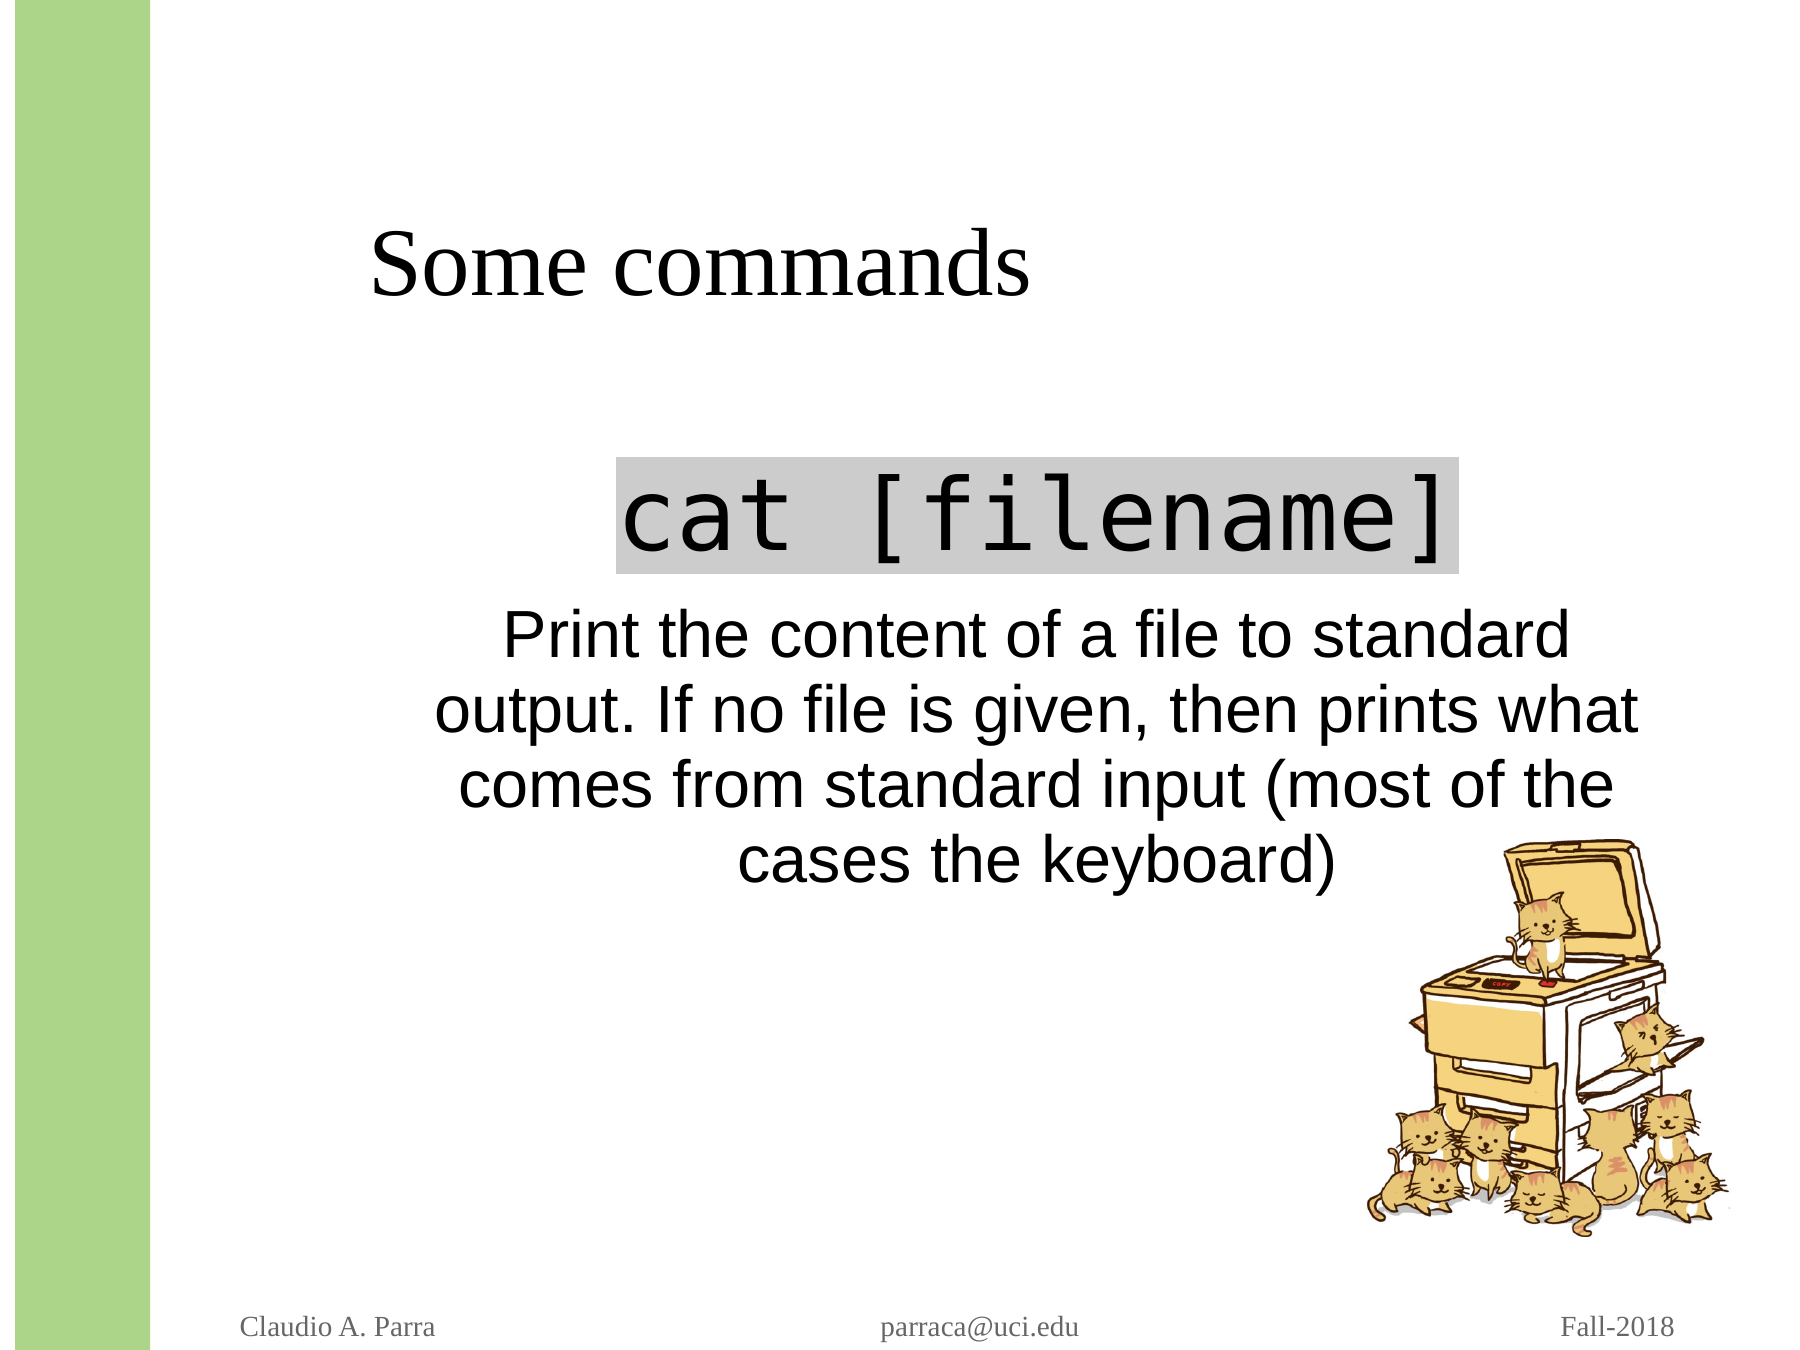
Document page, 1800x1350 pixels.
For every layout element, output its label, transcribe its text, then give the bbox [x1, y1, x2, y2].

picture [1350, 839, 1747, 1237]
subtitle Some commands [368, 101, 1531, 424]
text_box cat [filename] Print the content of a file to standard output. If no file is given, then prints what comes from standard input (most of the cases the keyboard) [360, 449, 1681, 1101]
